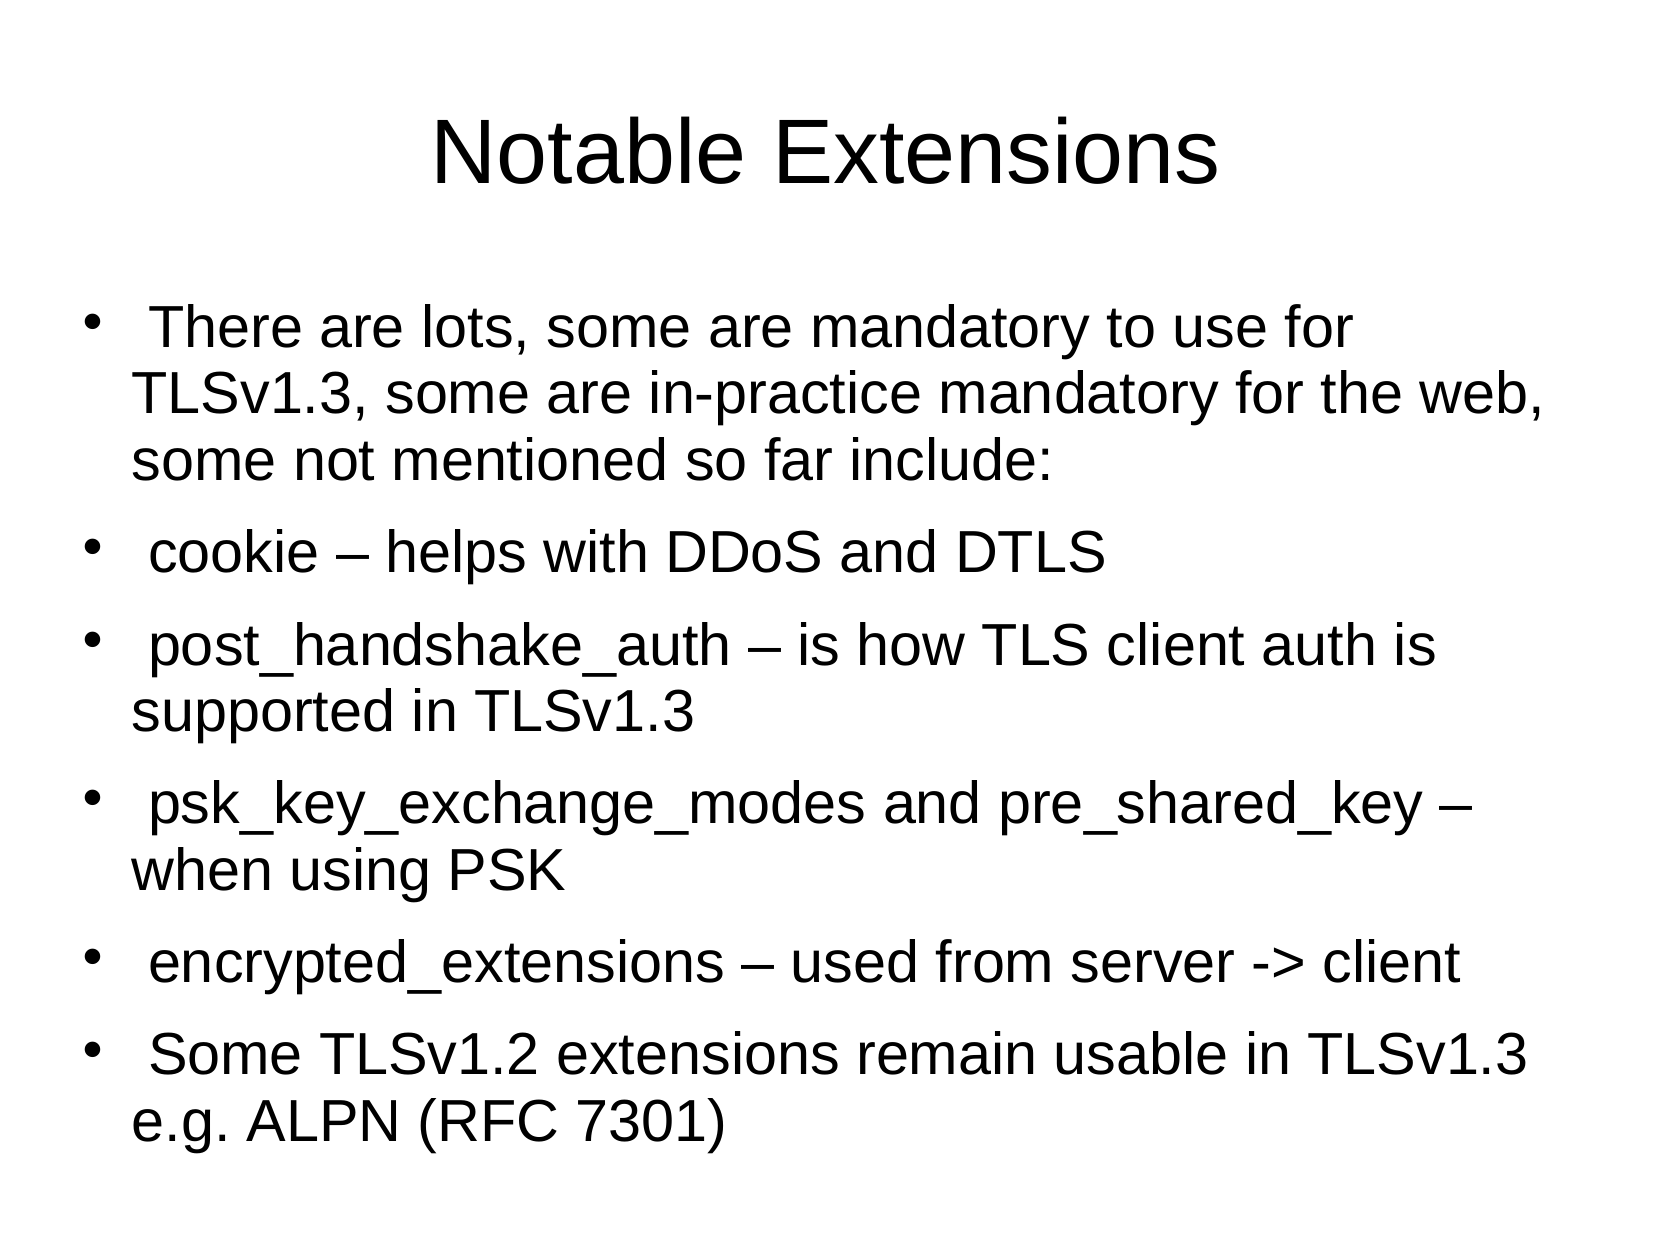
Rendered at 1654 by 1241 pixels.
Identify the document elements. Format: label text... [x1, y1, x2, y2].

title Notable Extensions [82, 49, 1571, 257]
list There are lots, some are mandatory to use for TLSv1.3, some are in-practice mandatory for the web, some not mentioned so far include: cookie – helps with DDoS and DTLS post_handshake_auth – is how TLS client auth is supported in TLSv1.3 psk_key_exchange_modes and pre_shared_key – when using PSK encrypted_extensions – used from server -> client Some TLSv1.2 extensions remain usable in TLSv1.3 e.g. ALPN (RFC 7301) [82, 290, 1571, 1158]
